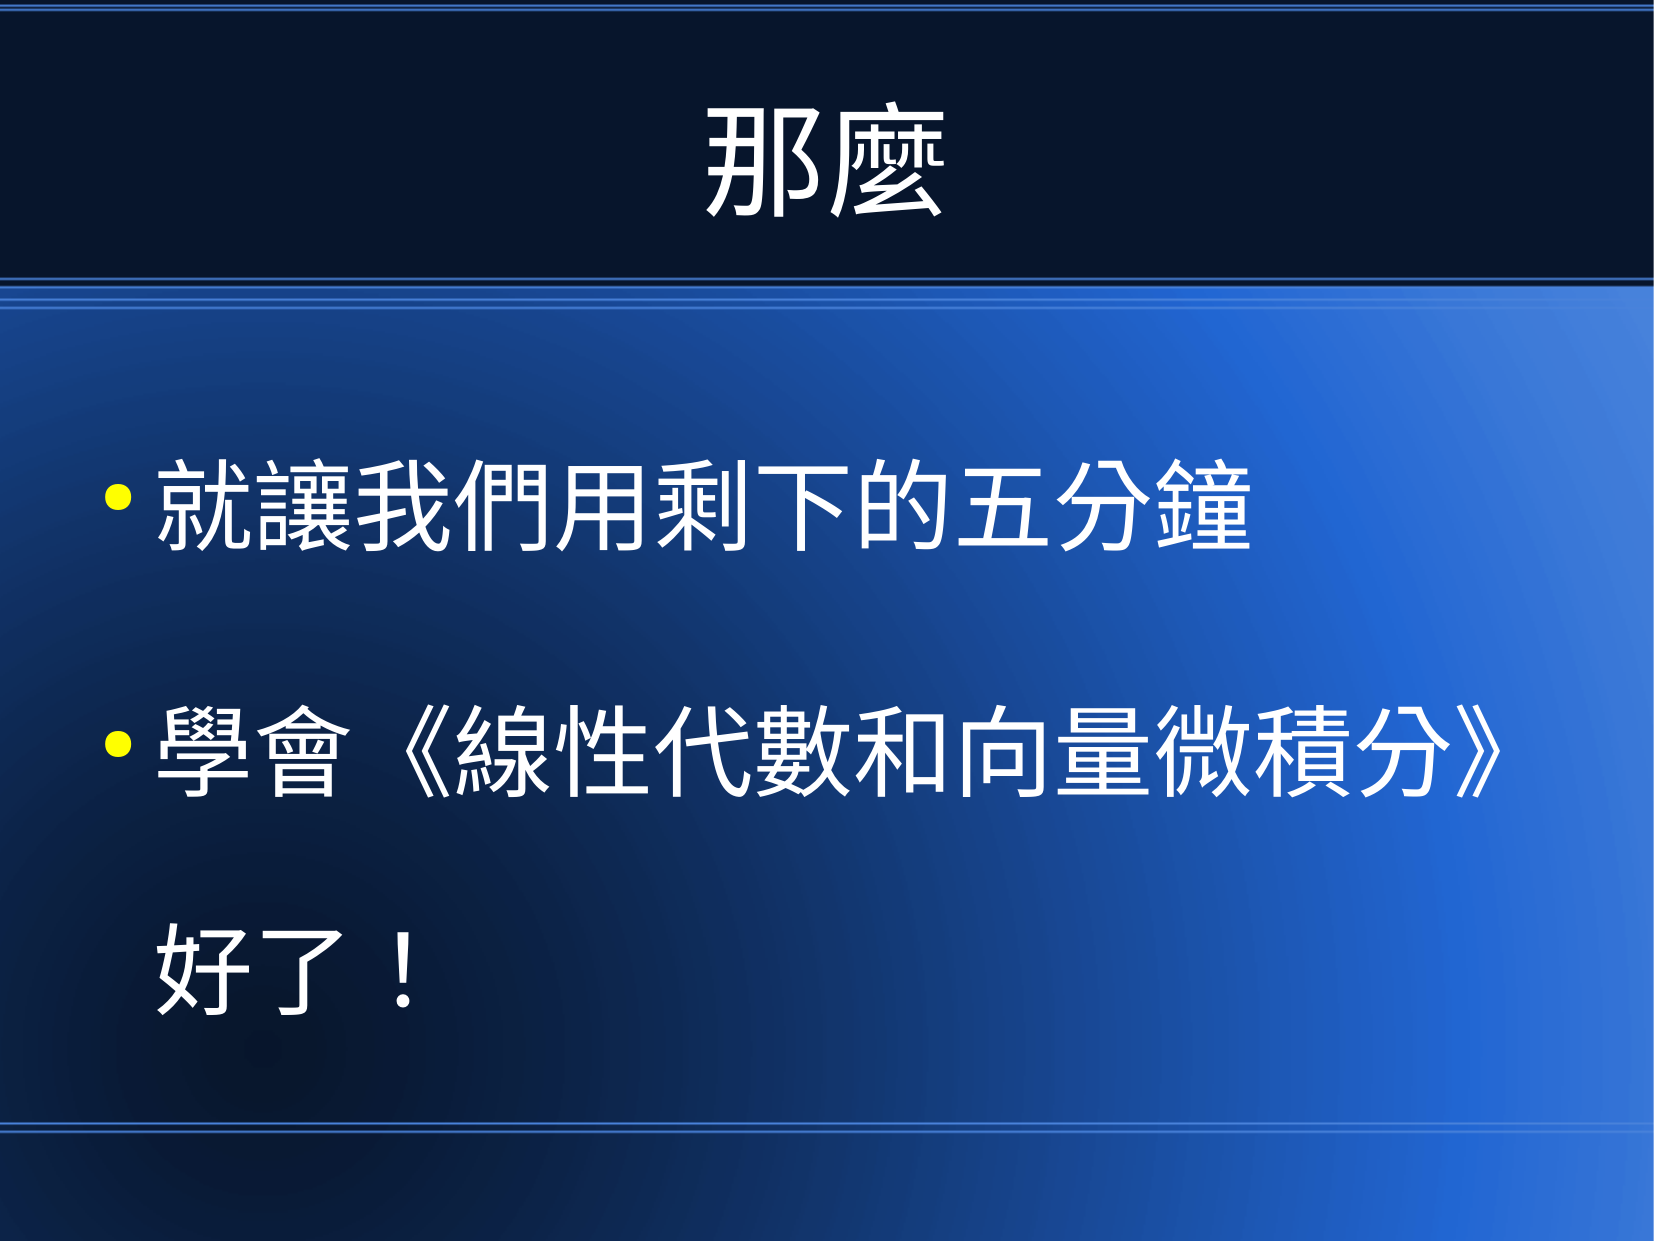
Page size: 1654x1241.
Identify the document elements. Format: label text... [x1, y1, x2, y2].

list 就讓我們用剩下的五分鐘 學會《線性代數和向量微積分》好了！ [82, 355, 1571, 1241]
title 那麼 [82, 49, 1571, 257]
picture [0, 0, 1654, 1241]
